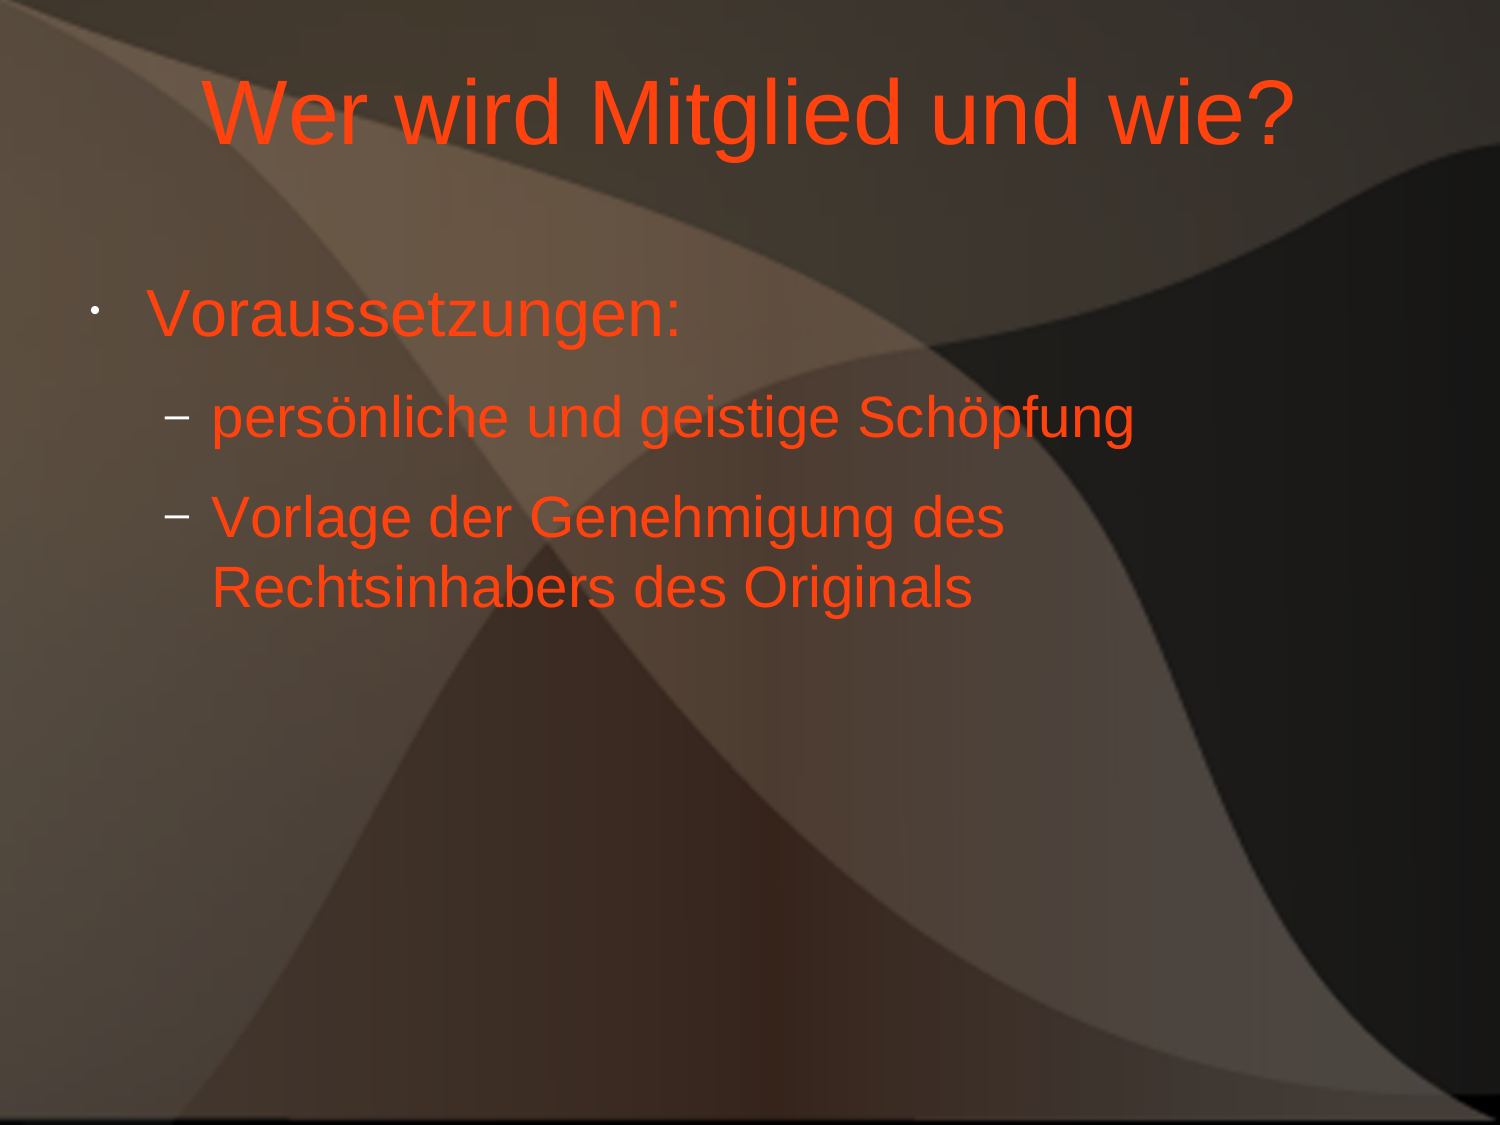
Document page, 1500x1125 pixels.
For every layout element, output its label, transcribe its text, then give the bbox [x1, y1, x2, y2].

list Voraussetzungen: persönliche und geistige Schöpfung Vorlage der Genehmigung des Rechtsinhabers des Originals [75, 262, 1425, 1005]
title Wer wird Mitglied und wie? [75, 45, 1425, 233]
picture [0, 0, 1500, 1125]
